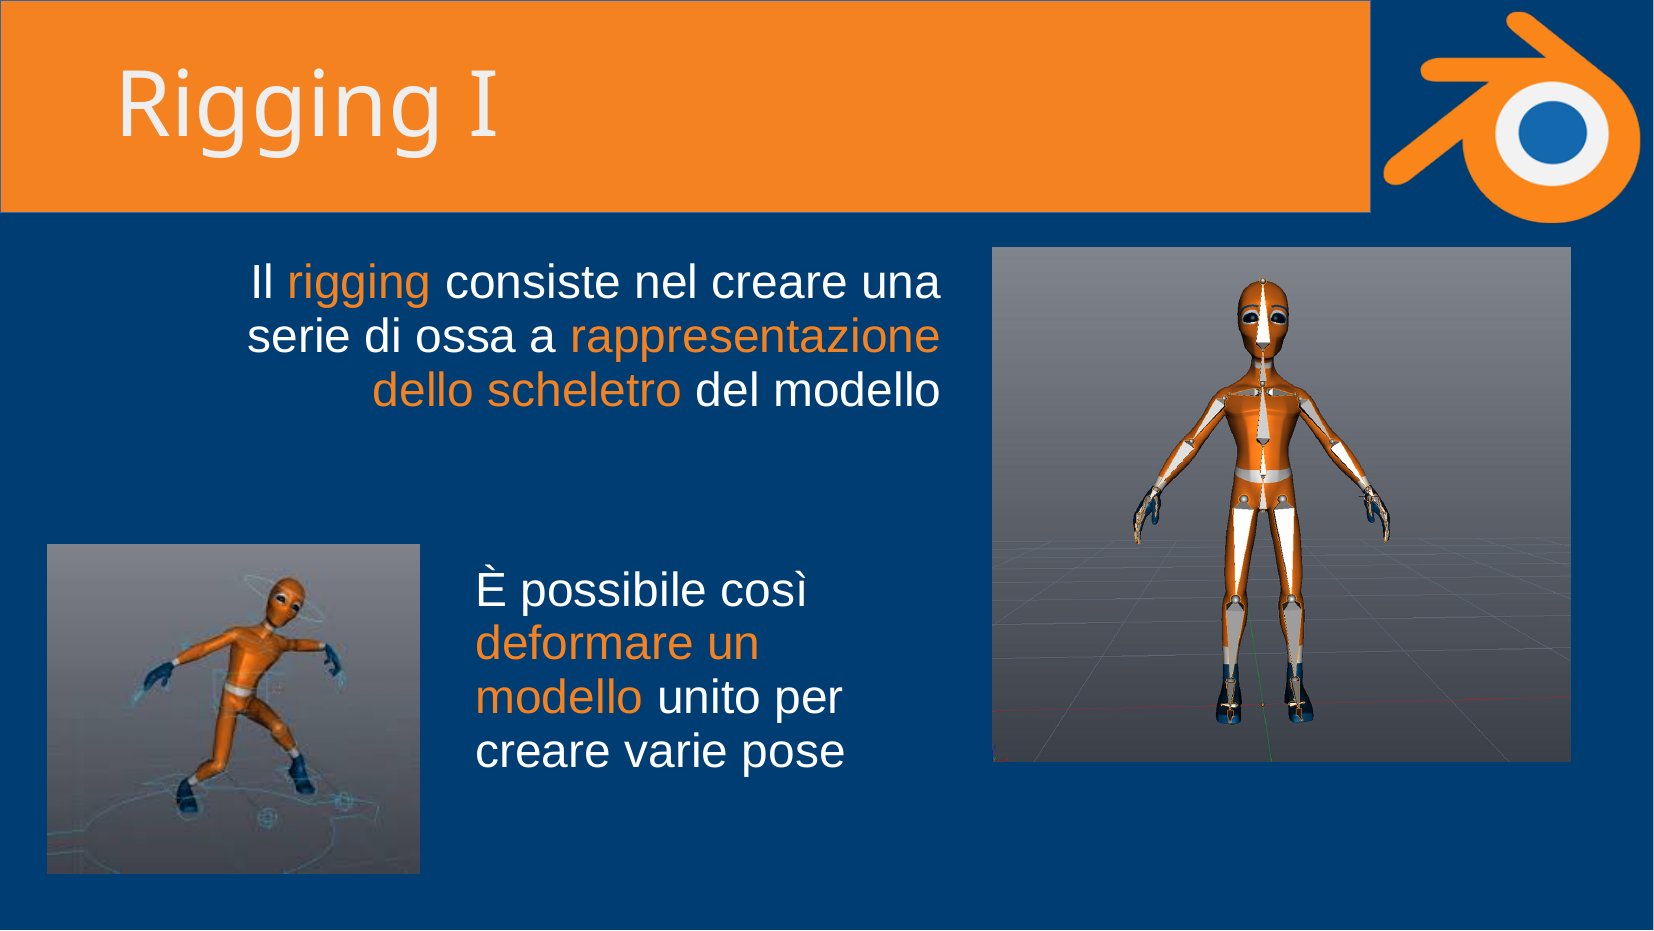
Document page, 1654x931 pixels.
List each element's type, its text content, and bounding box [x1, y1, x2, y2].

text_box È possibile così deformare un modello unito per creare varie pose [460, 555, 922, 786]
text_box [0, 0, 1370, 213]
picture [47, 544, 420, 875]
picture [992, 0, 1654, 762]
text_box Il rigging consiste nel creare una serie di ossa a rappresentazione dello scheletro del modello [224, 248, 957, 532]
title Rigging I [0, 23, 1040, 179]
